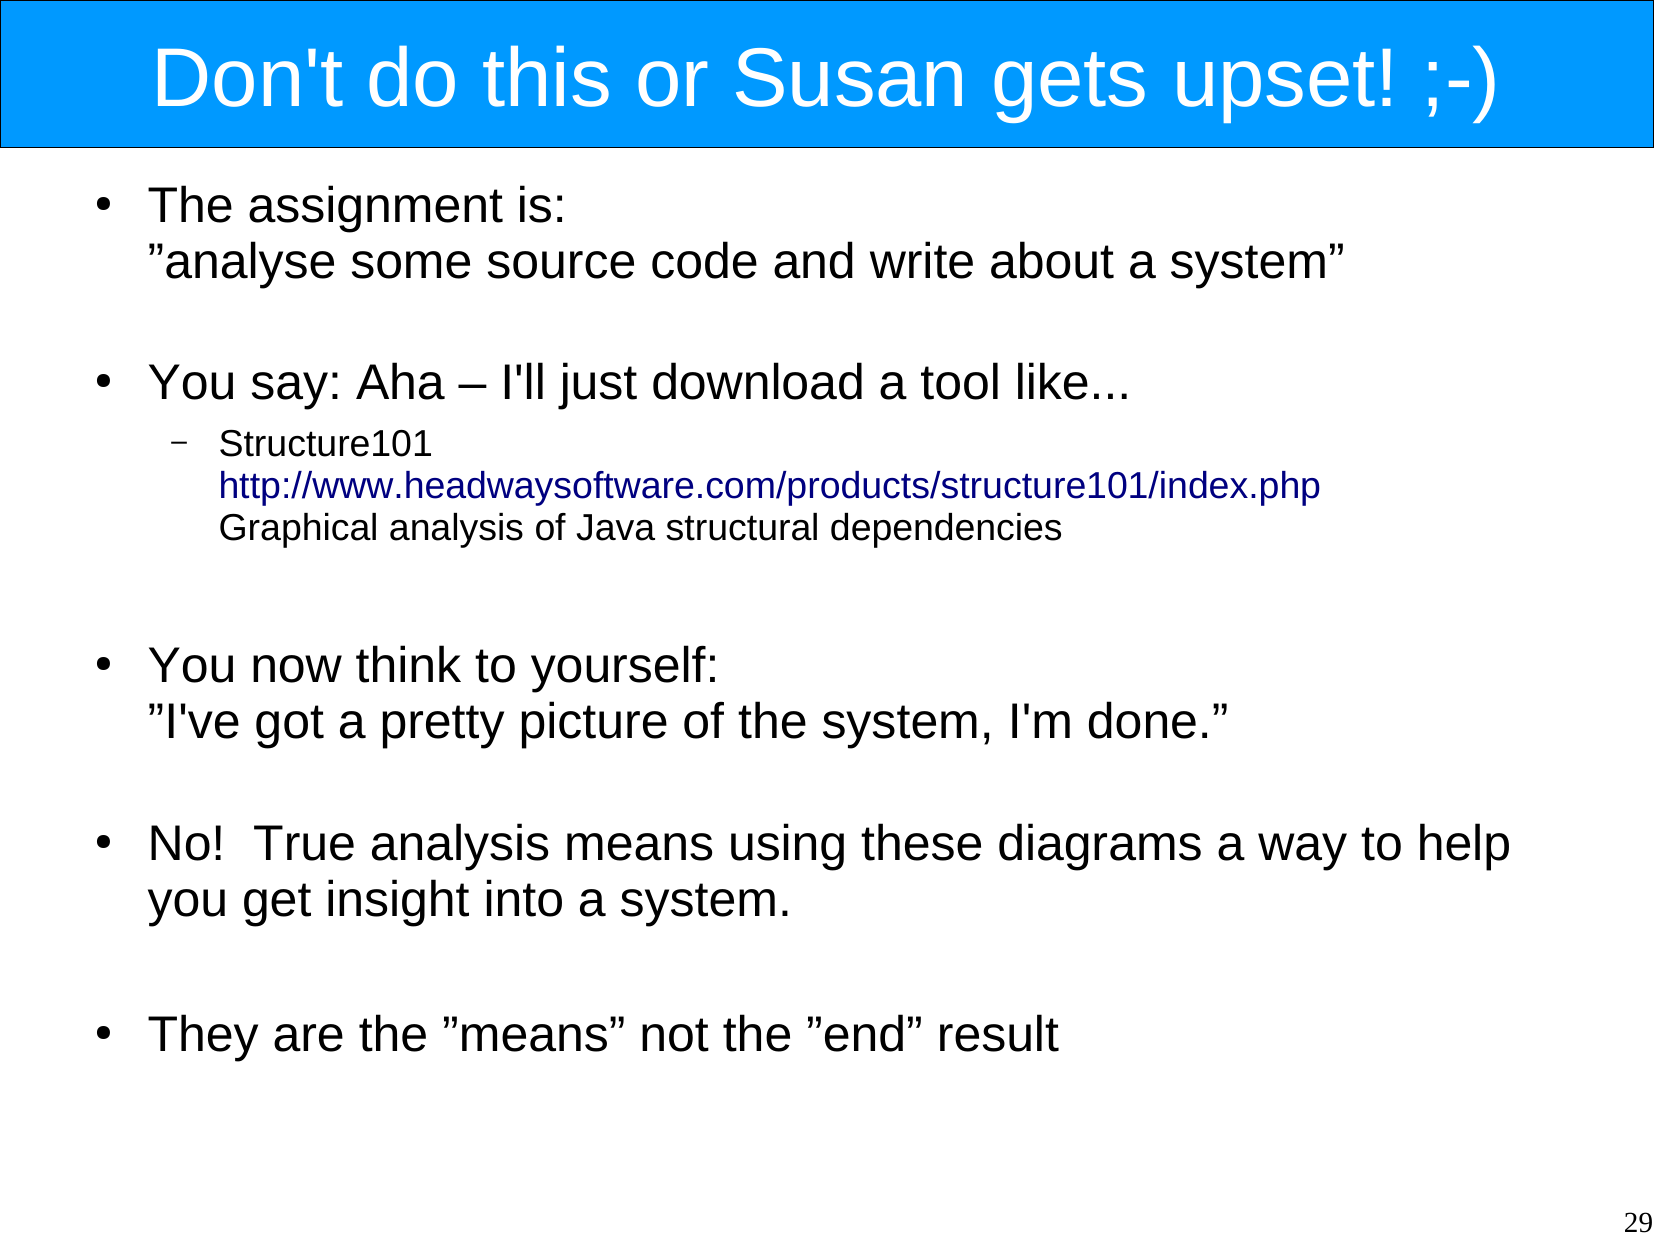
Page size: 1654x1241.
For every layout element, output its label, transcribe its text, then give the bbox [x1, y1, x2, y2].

title Don't do this or Susan gets upset! ;-) [82, 13, 1571, 142]
list The assignment is: ”analyse some source code and write about a system” You say: Aha – I'll just download a tool like... Structure101 http://www.headwaysoftware.com/products/structure101/index.php Graphical analysis of Java structural dependencies You now think to yourself: ”I've got a pretty picture of the system, I'm done.” No! True analysis means using these diagrams a way to help you get insight into a system. They are the ”means” not the ”end” result [76, 177, 1565, 1211]
